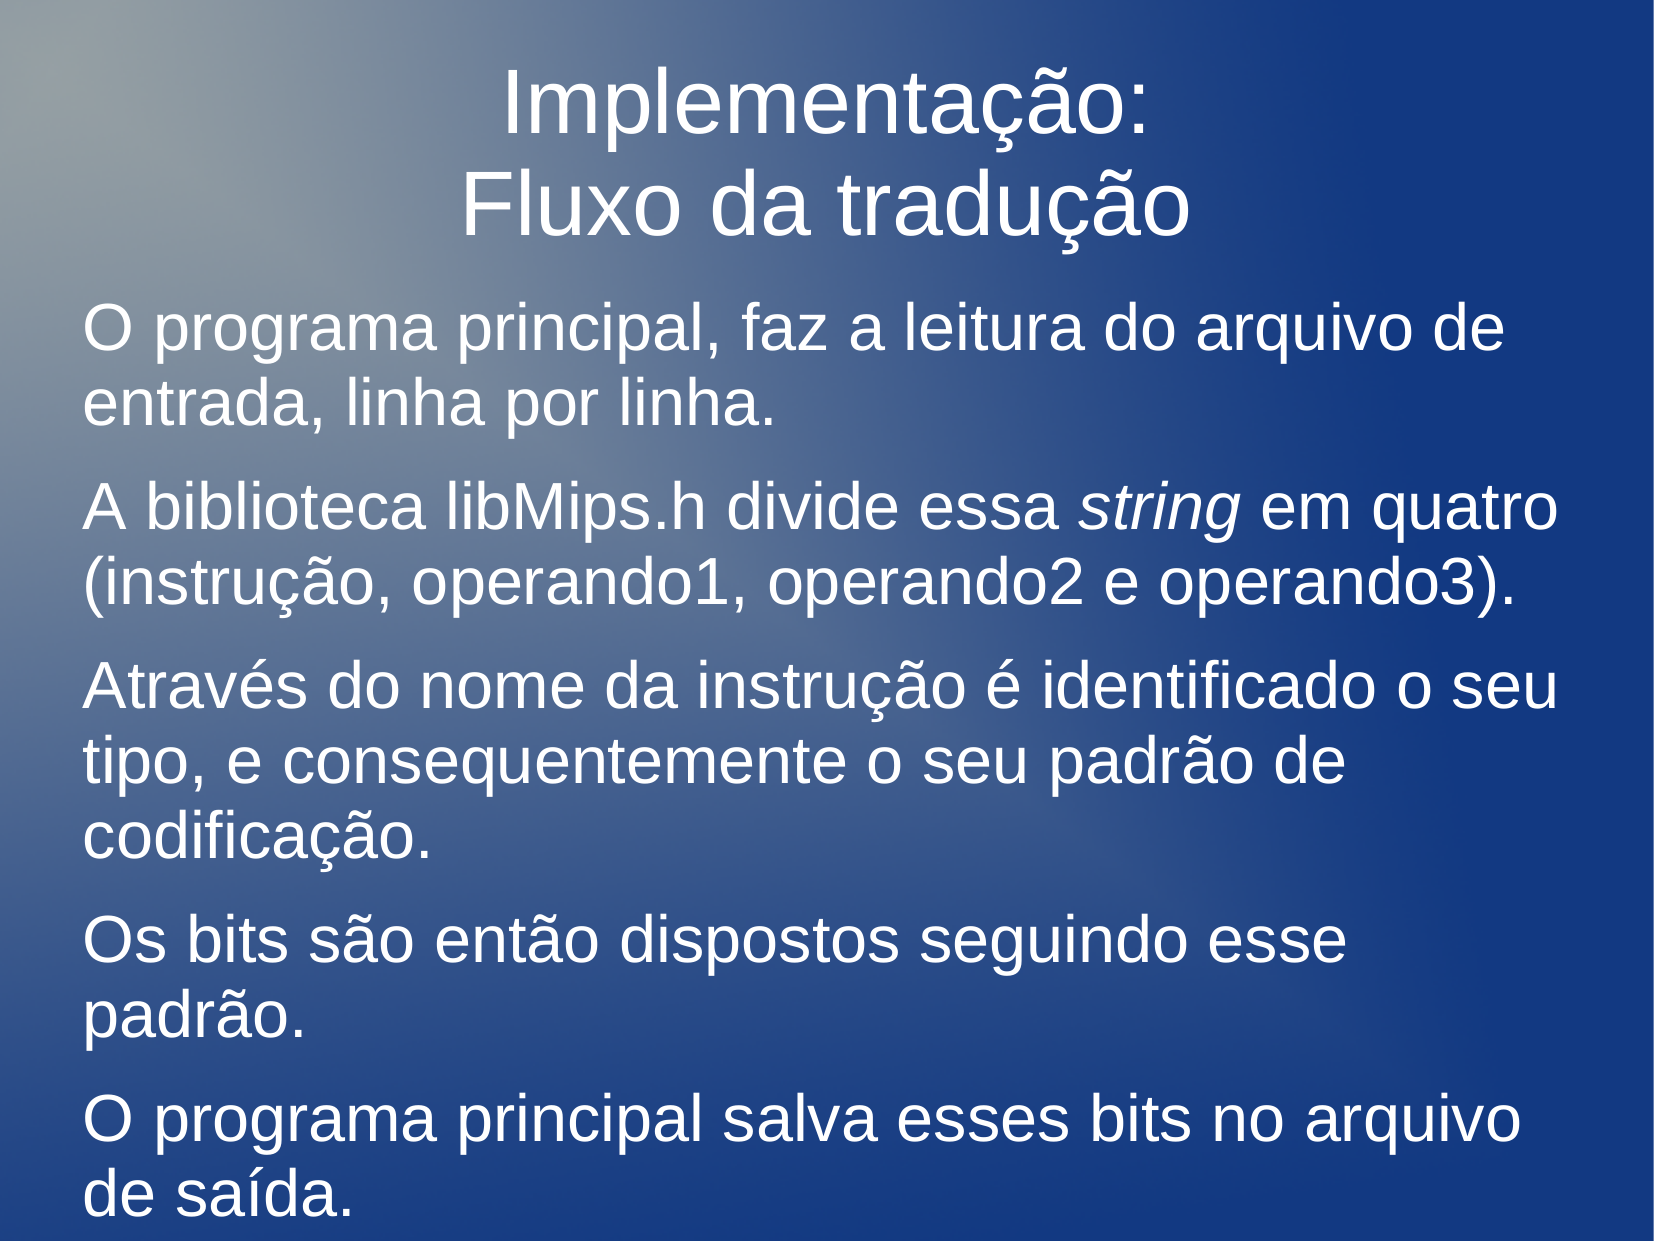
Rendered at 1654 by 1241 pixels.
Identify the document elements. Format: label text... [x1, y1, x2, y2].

picture [0, 0, 1654, 1241]
list O programa principal, faz a leitura do arquivo de entrada, linha por linha. A biblioteca libMips.h divide essa string em quatro (instrução, operando1, operando2 e operando3). Através do nome da instrução é identificado o seu tipo, e consequentemente o seu padrão de codificação. Os bits são então dispostos seguindo esse padrão. O programa principal salva esses bits no arquivo de saída. [82, 290, 1571, 1241]
title Implementação: Fluxo da tradução [82, 49, 1571, 257]
